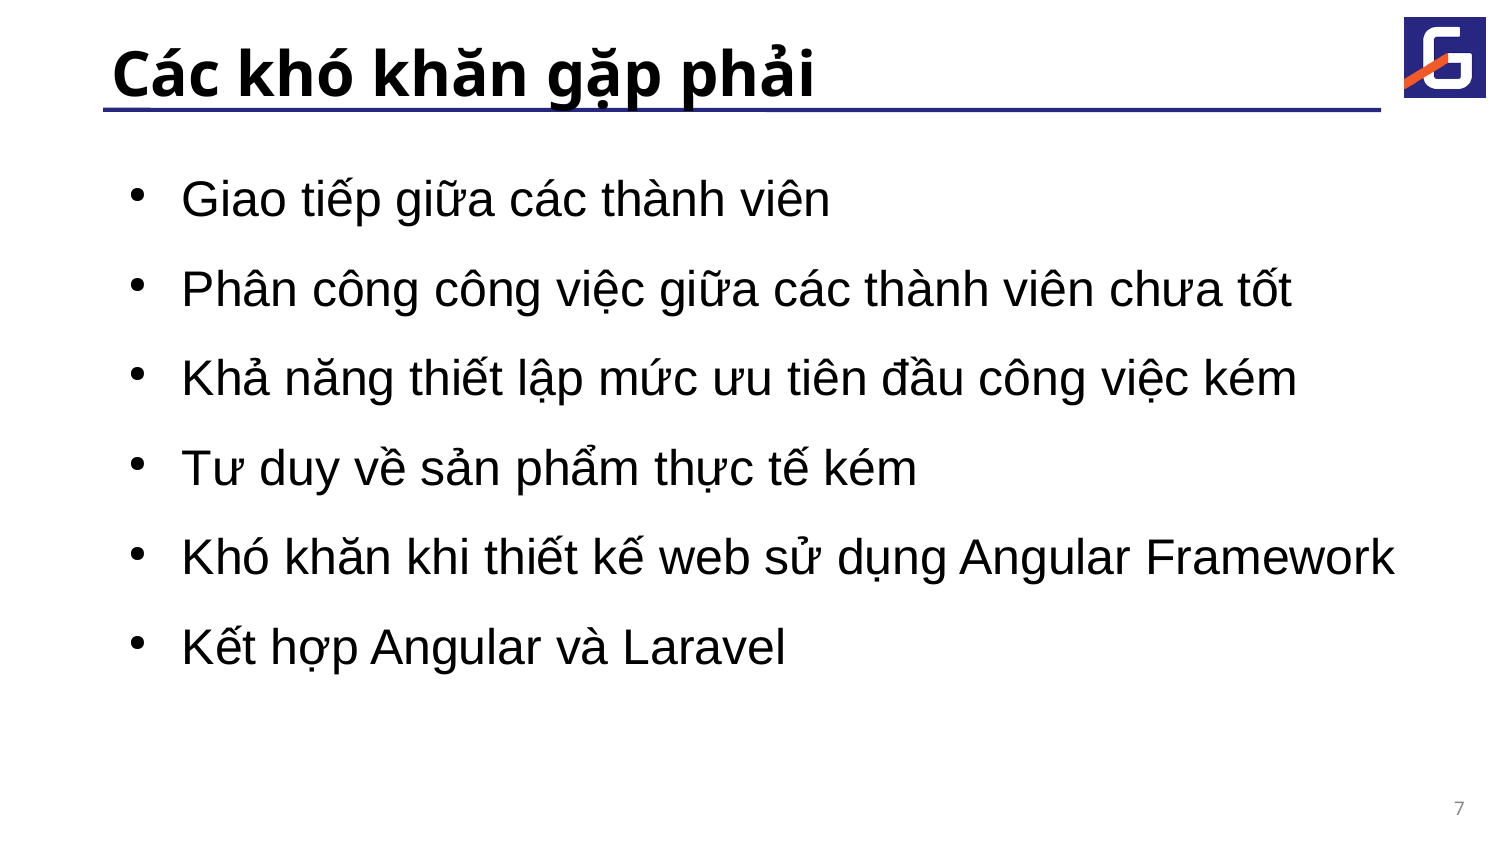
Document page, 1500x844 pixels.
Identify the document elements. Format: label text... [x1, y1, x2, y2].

list Giao tiếp giữa các thành viên Phân công công việc giữa các thành viên chưa tốt Khả năng thiết lập mức ưu tiên đầu công việc kém Tư duy về sản phẩm thực tế kém Khó khăn khi thiết kế web sử dụng Angular Framework Kết hợp Angular và Laravel [96, 151, 1449, 786]
picture [1404, 17, 1486, 98]
slide_number <number> [1389, 777, 1480, 842]
title Các khó khăn gặp phải [96, 28, 1449, 122]
